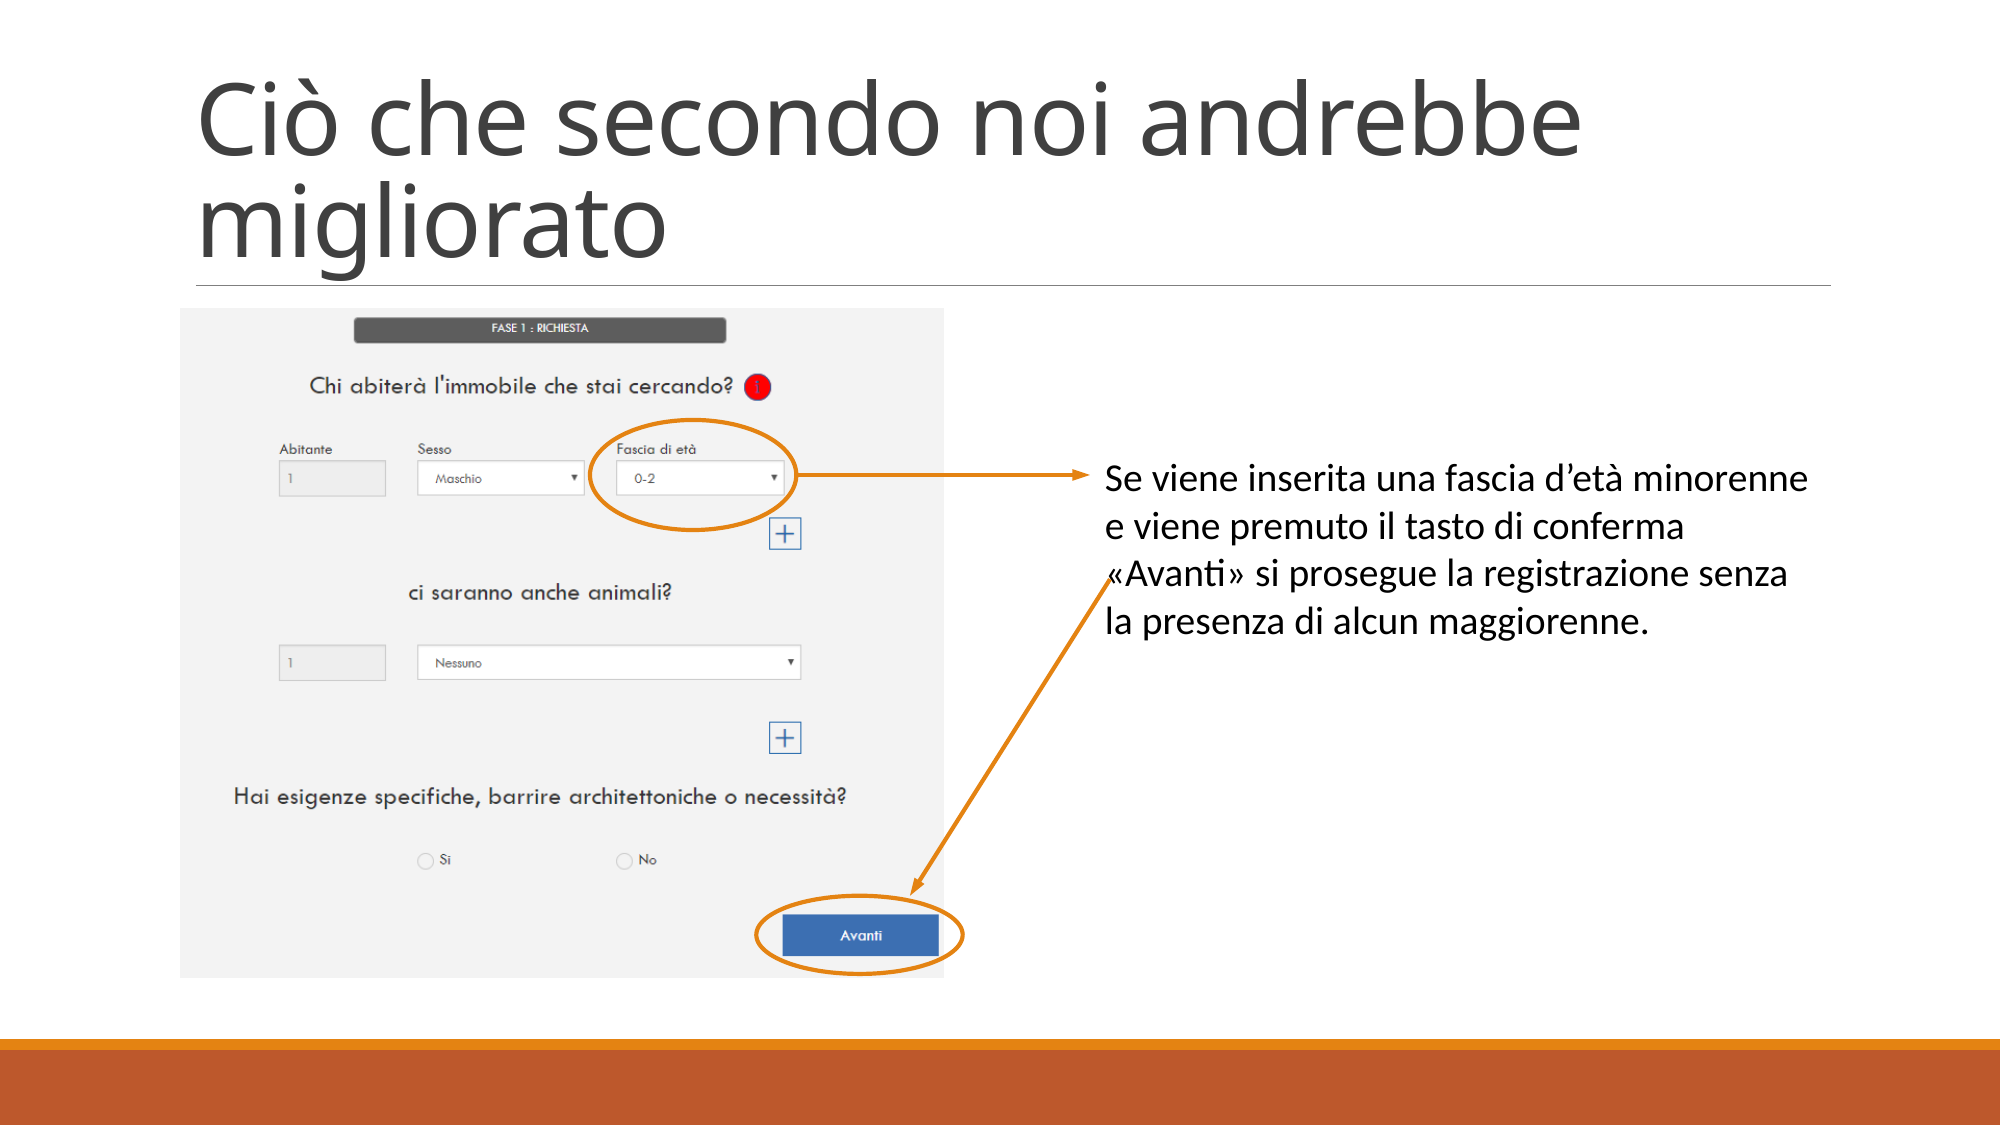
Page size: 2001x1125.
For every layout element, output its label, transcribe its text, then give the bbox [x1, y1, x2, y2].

picture [180, 308, 944, 978]
text_box Se viene inserita una fascia d’età minorenne e viene premuto il tasto di conferma «Avanti» si prosegue la registrazione senza la presenza di alcun maggiorenne. [1089, 444, 1839, 652]
picture [759, 898, 944, 971]
title Ciò che secondo noi andrebbe migliorato [180, 47, 1831, 286]
picture [593, 423, 794, 527]
